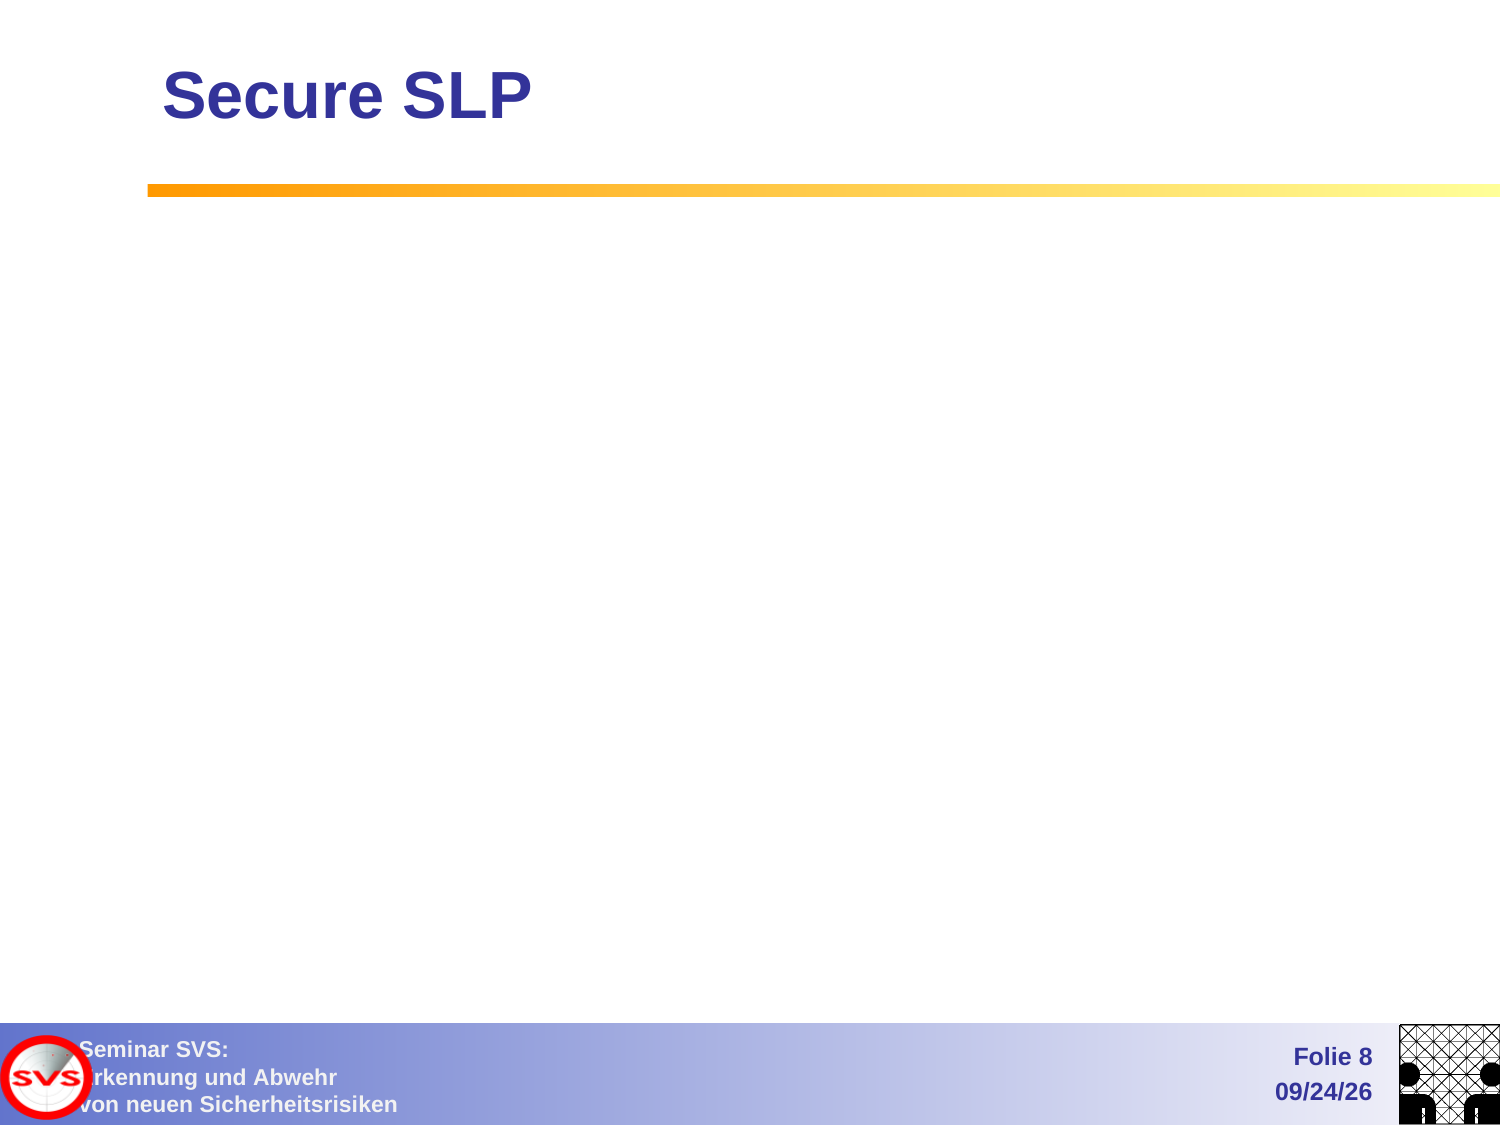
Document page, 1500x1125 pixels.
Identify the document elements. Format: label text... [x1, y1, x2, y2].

title Secure SLP [147, 18, 1427, 174]
picture [1399, 1024, 1500, 1125]
picture [0, 1035, 93, 1120]
